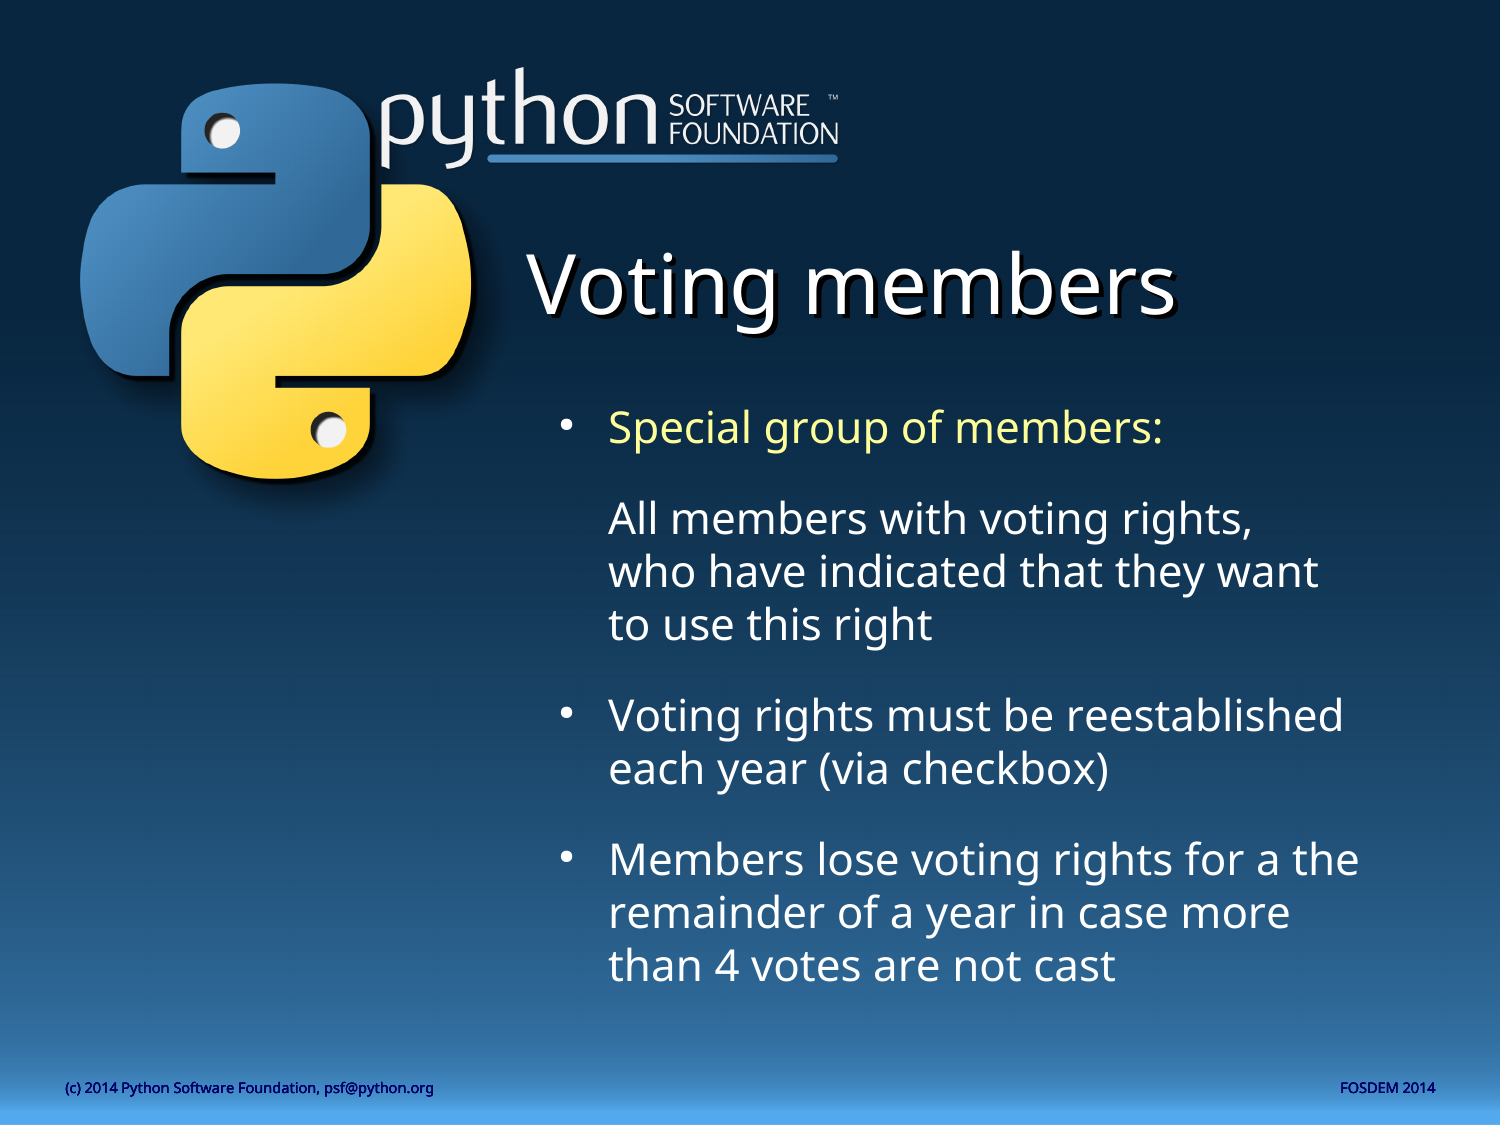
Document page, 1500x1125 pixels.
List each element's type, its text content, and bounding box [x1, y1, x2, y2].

list Special group of members: All members with voting rights, who have indicated that they want to use this right Voting rights must be reestablished each year (via checkbox) Members lose voting rights for a the remainder of a year in case more than 4 votes are not cast [544, 392, 1388, 1006]
text_box (c) 2014 Python Software Foundation, psf@python.org FOSDEM 2014 [65, 1078, 1436, 1099]
picture [0, 0, 1500, 1125]
title Voting members [512, 185, 1388, 377]
